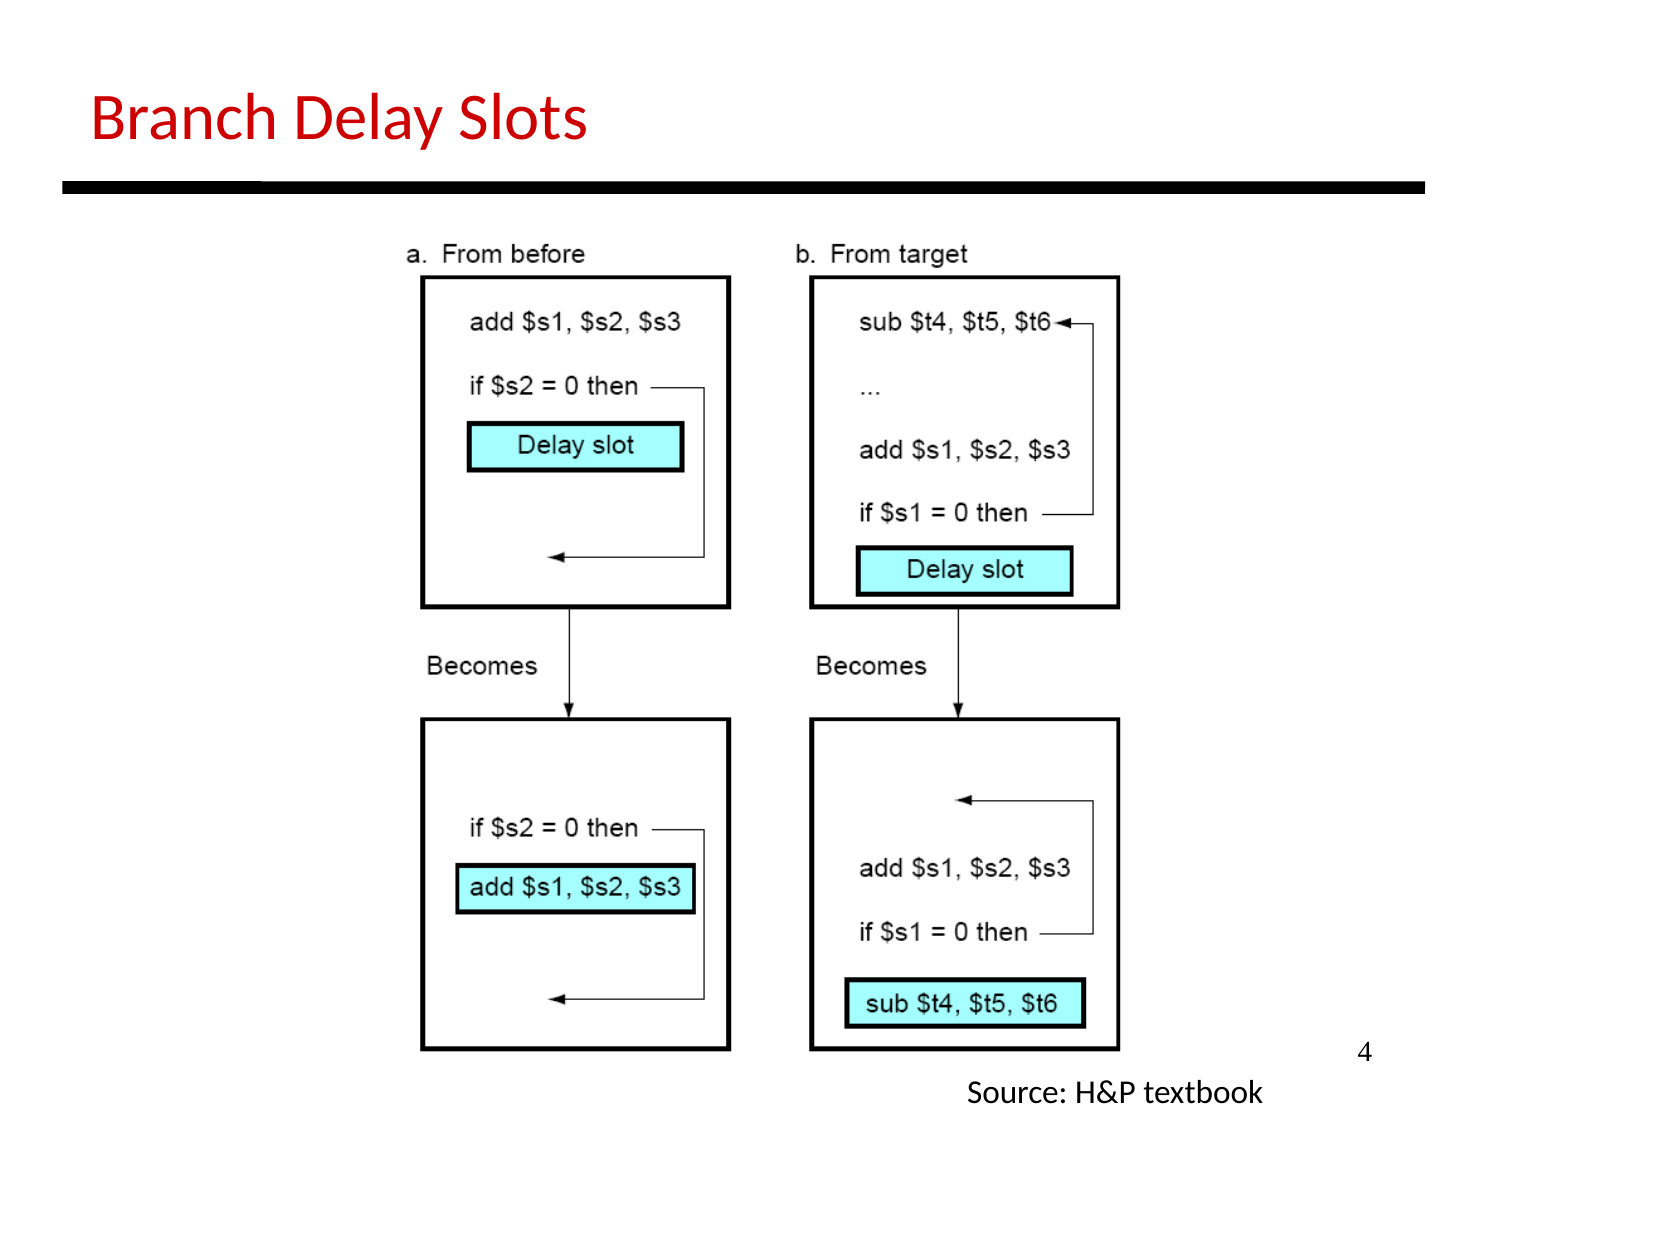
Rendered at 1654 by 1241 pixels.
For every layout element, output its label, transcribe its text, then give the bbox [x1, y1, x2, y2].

text_box Source: H&P textbook [952, 1062, 1279, 1118]
slide_number <number> [1152, 1025, 1388, 1100]
picture [375, 225, 1152, 1068]
text_box Branch Delay Slots [75, 65, 604, 160]
